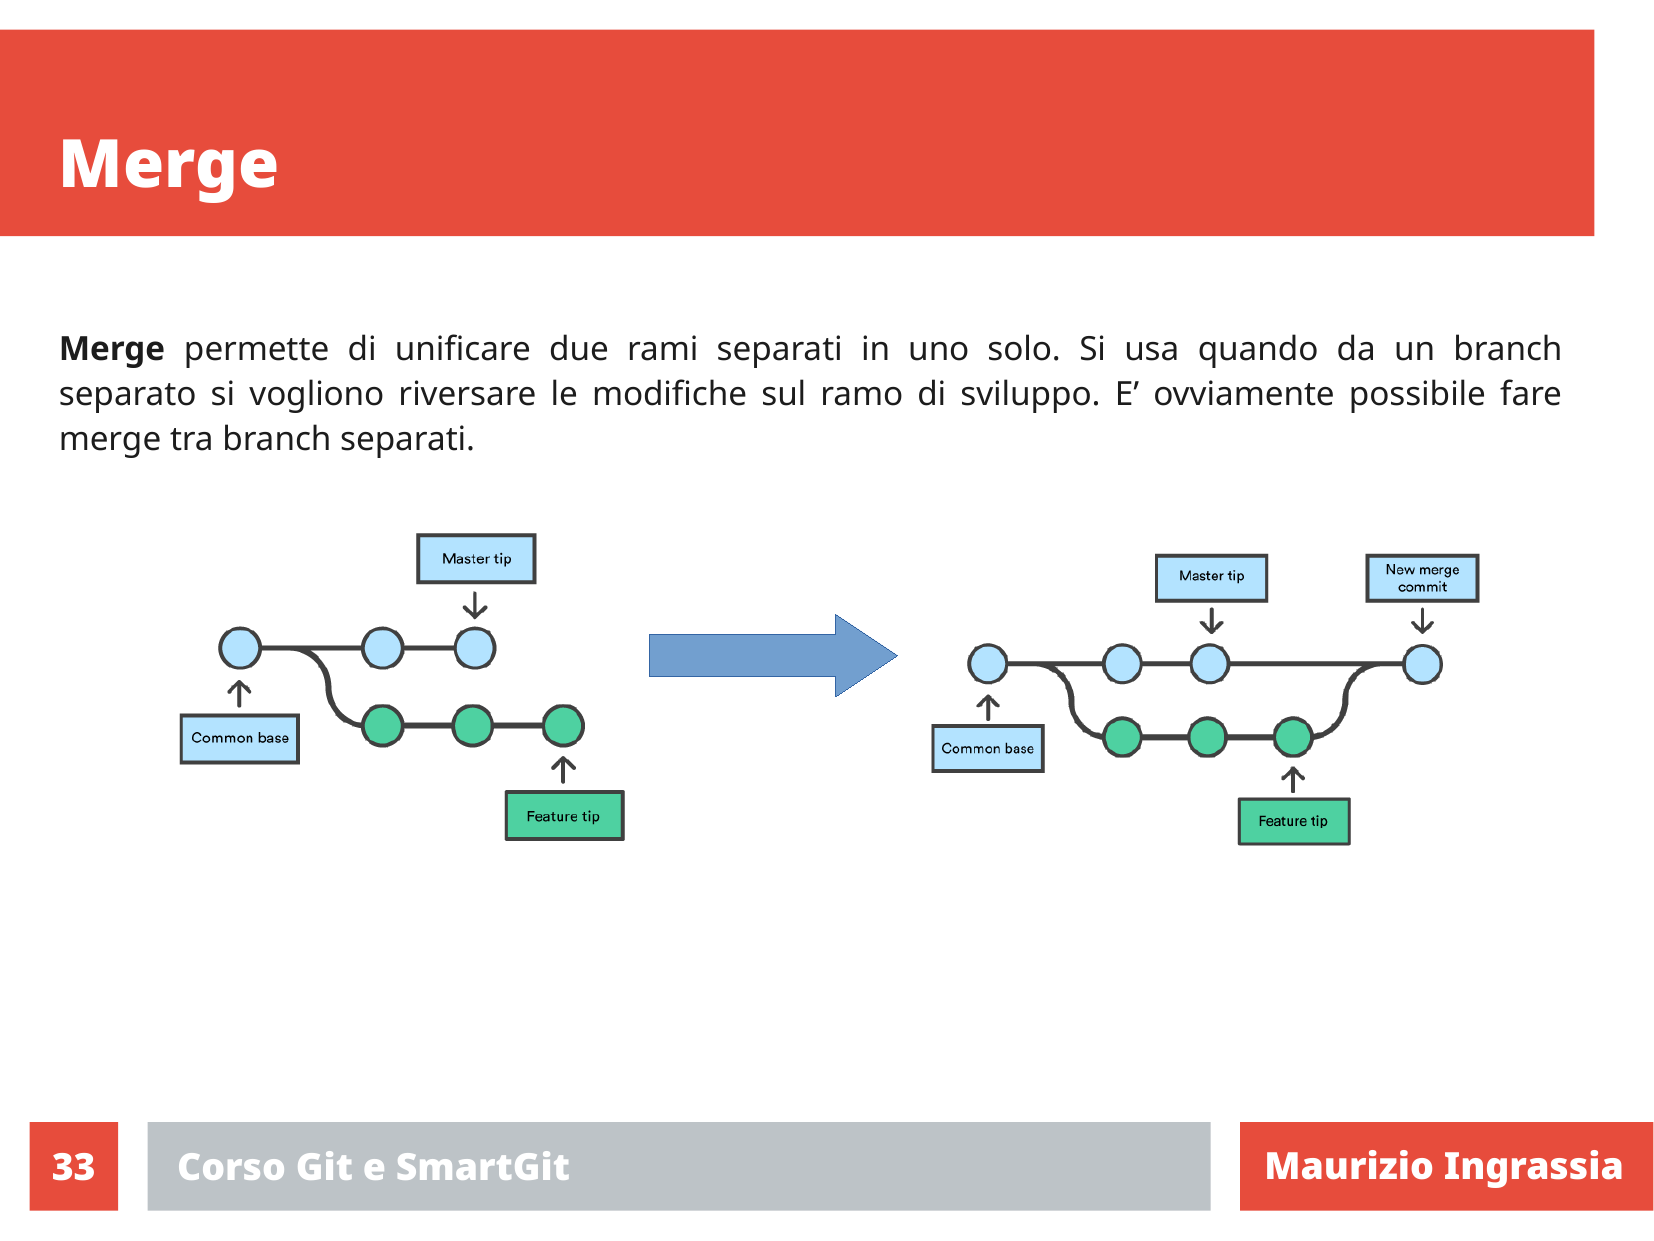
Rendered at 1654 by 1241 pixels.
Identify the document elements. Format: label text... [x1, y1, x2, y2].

text_box [649, 614, 898, 697]
list Merge permette di unificare due rami separati in uno solo. Si usa quando da un branch separato si vogliono riversare le modifiche sul ramo di sviluppo. E’ ovviamente possibile fare merge tra branch separati. [59, 324, 1565, 1093]
title Merge [59, 59, 1595, 207]
picture [94, 521, 732, 851]
picture [850, 459, 1564, 869]
